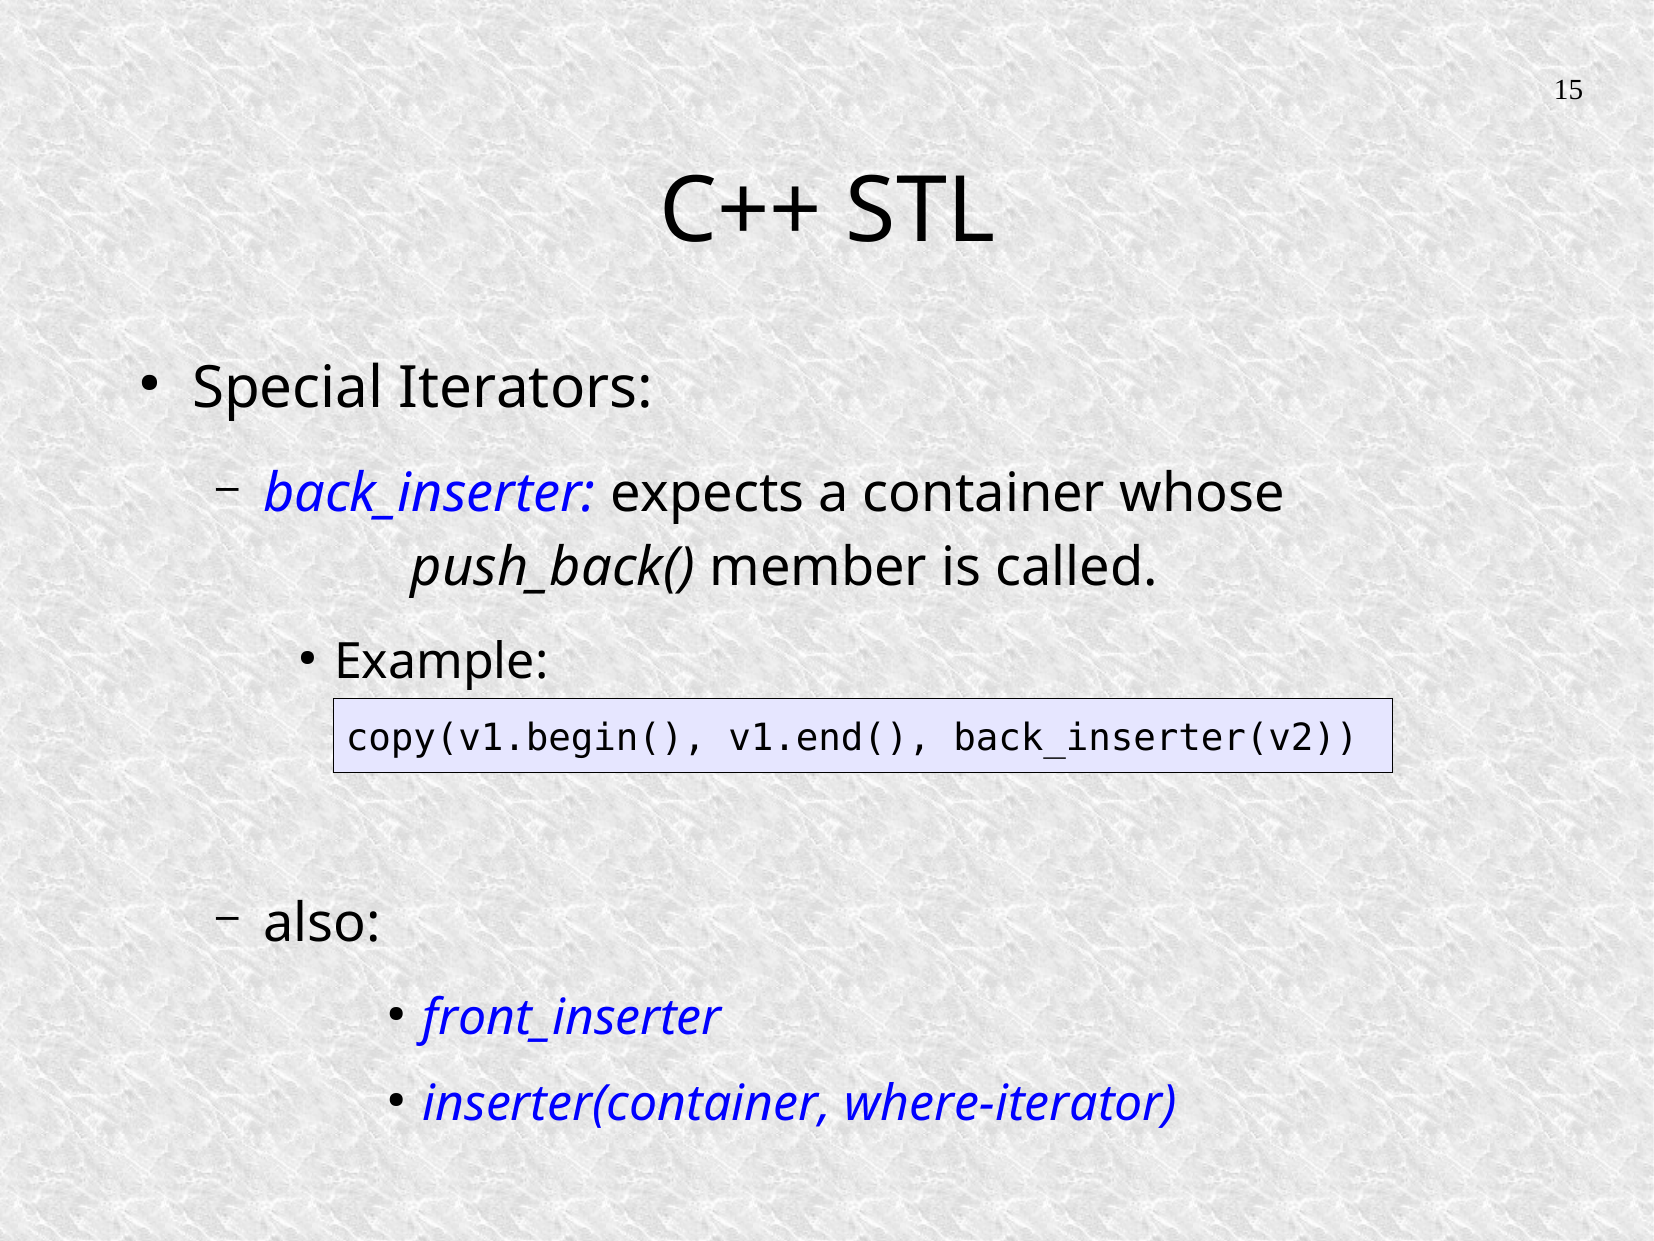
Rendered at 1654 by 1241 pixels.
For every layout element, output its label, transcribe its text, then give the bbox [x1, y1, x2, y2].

picture [0, 0, 1654, 1241]
list Special Iterators: back_inserter: expects a container whose push_back() member is called. Example: also: front_inserter inserter(container, where-iterator) [121, 344, 1534, 1127]
title C++ STL [121, 102, 1534, 311]
text_box copy(v1.begin(), v1.end(), back_inserter(v2)) [345, 715, 1359, 761]
